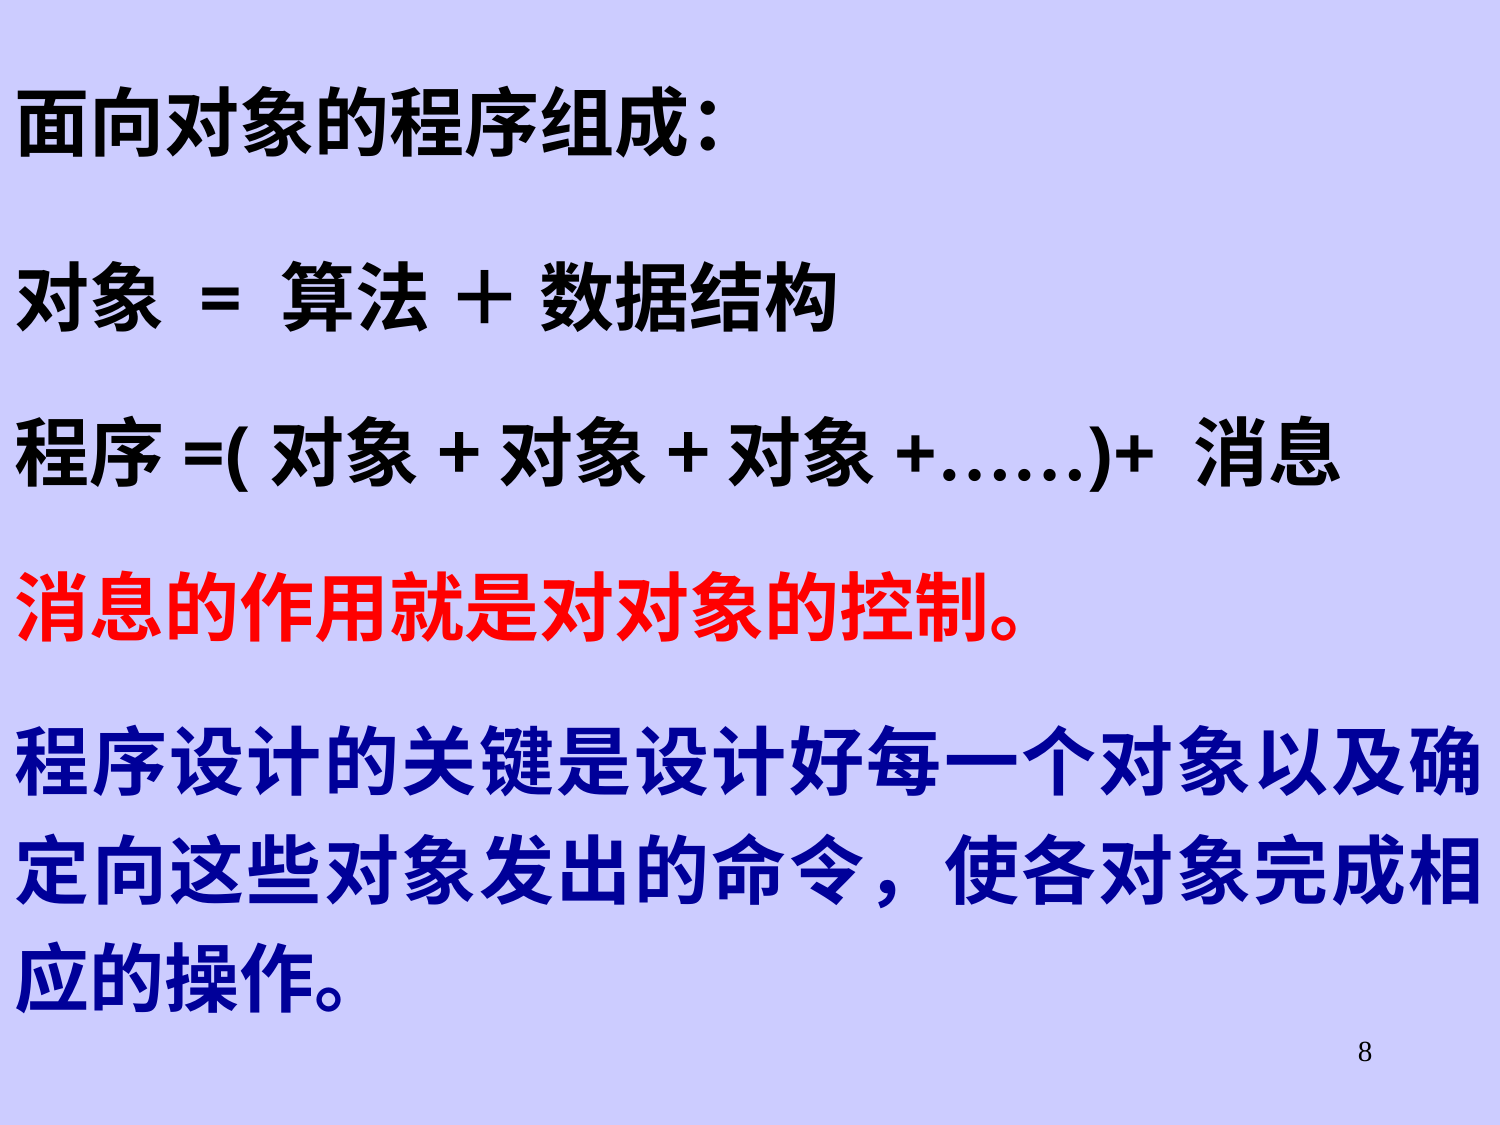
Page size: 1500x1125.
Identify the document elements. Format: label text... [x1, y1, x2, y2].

text_box <编号> [1074, 1029, 1388, 1101]
text_box 面向对象的程序组成： [0, 49, 1375, 174]
text_box 对象 = 算法 ＋ 数据结构 程序=(对象+对象+对象+……)+ 消息 消息的作用就是对对象的控制。 程序设计的关键是设计好每一个对象以及确定向这些对象发出的命令，使各对象完成相应的操作。 [0, 224, 1500, 1029]
